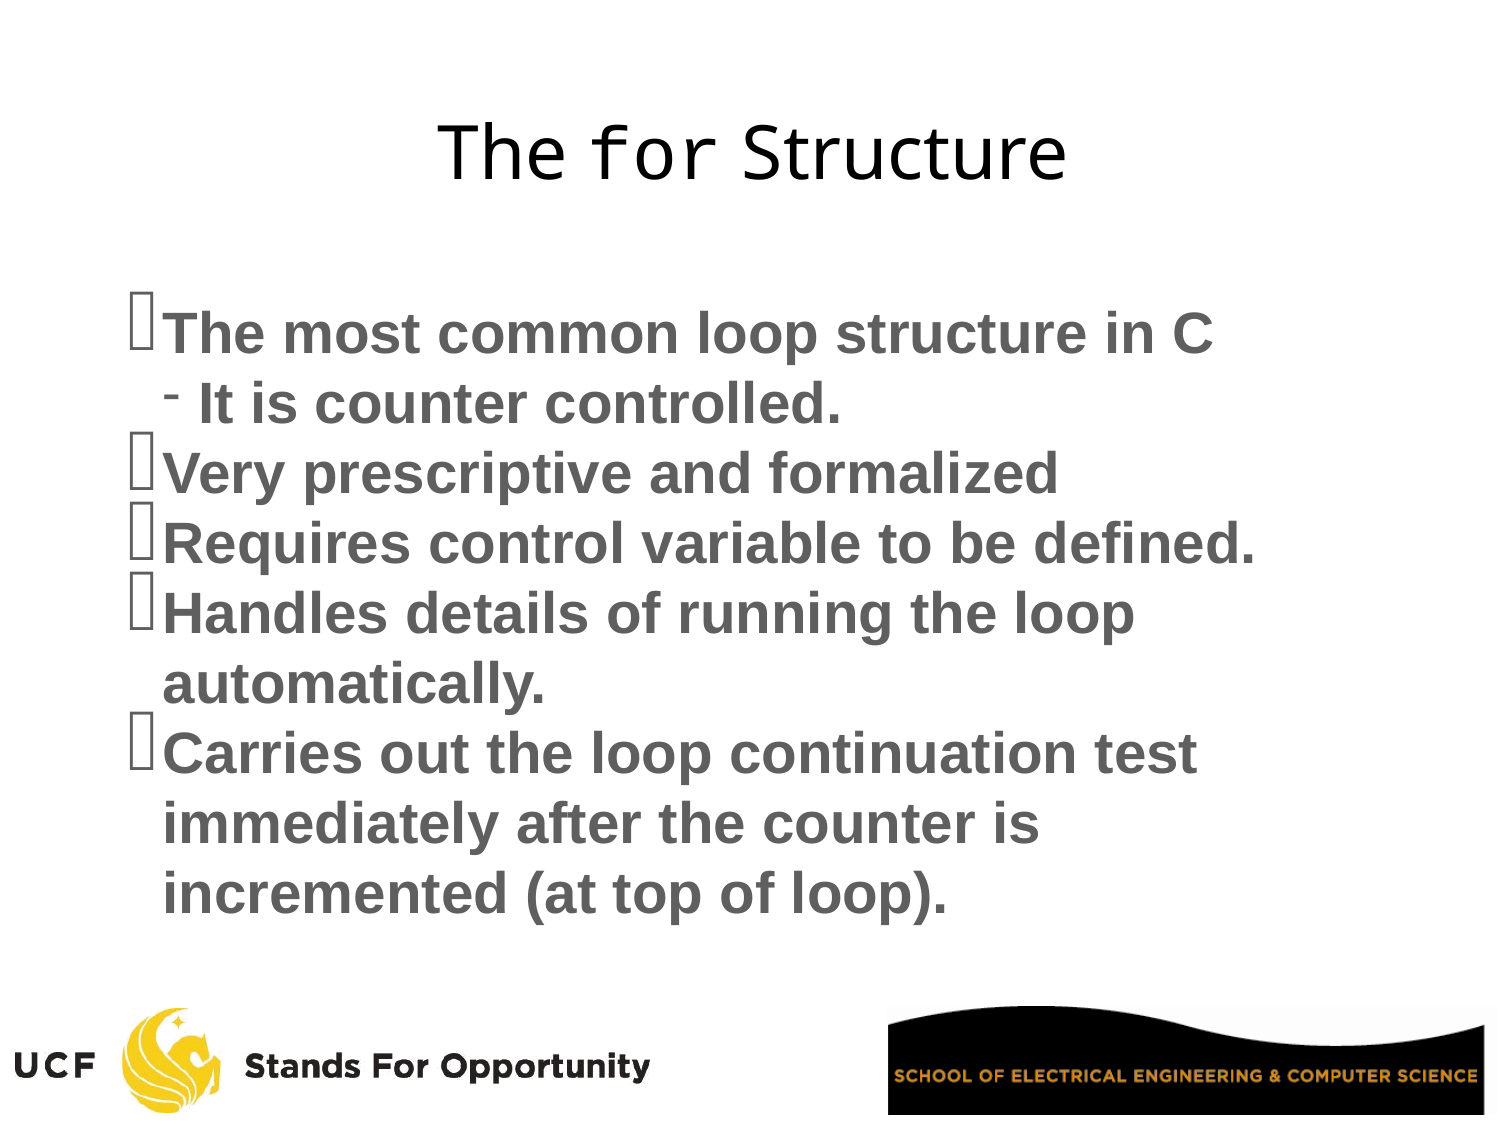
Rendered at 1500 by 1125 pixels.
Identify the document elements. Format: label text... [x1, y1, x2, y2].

text_box The for Structure [79, 52, 1427, 248]
picture [887, 1006, 1497, 1115]
picture [15, 1008, 650, 1113]
text_box The most common loop structure in C It is counter controlled. Very prescriptive and formalized Requires control variable to be defined. Handles details of running the loop automatically. Carries out the loop continuation test immediately after the counter is incremented (at top of loop). [112, 287, 1388, 1025]
